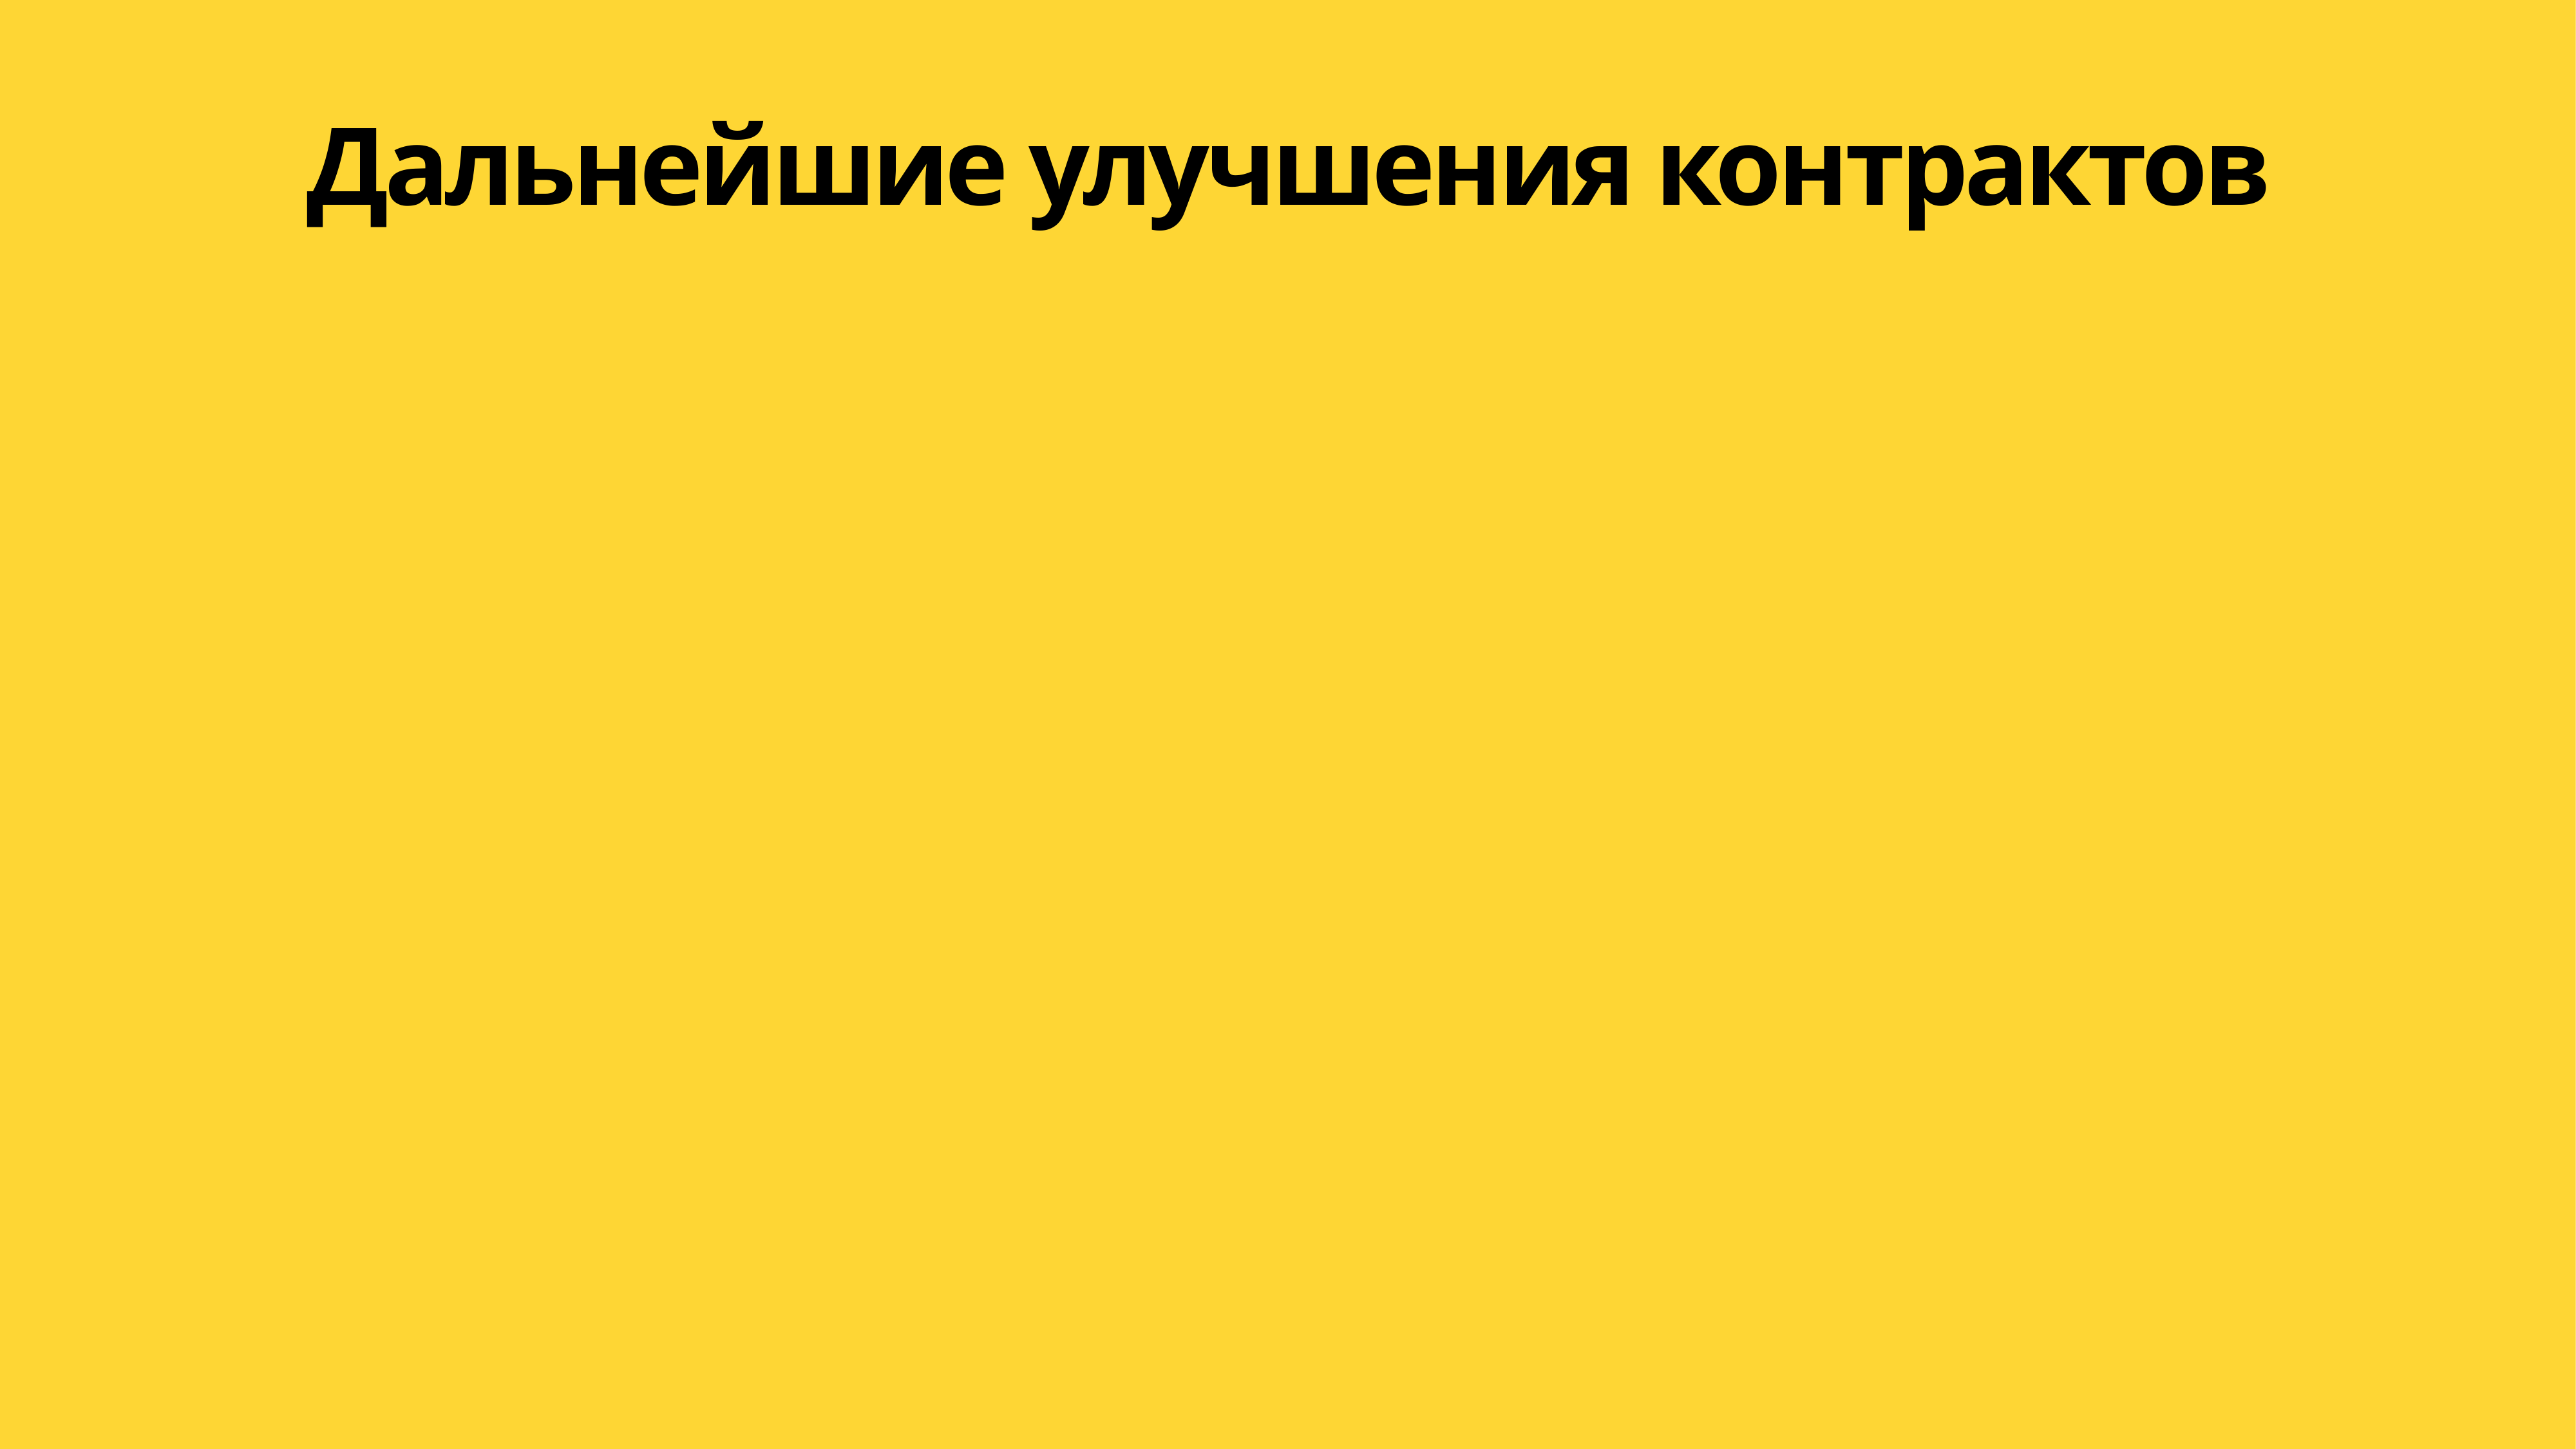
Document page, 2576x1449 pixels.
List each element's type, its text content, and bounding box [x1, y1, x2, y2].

title Дальнейшие улучшения контрактов [106, 101, 2473, 228]
